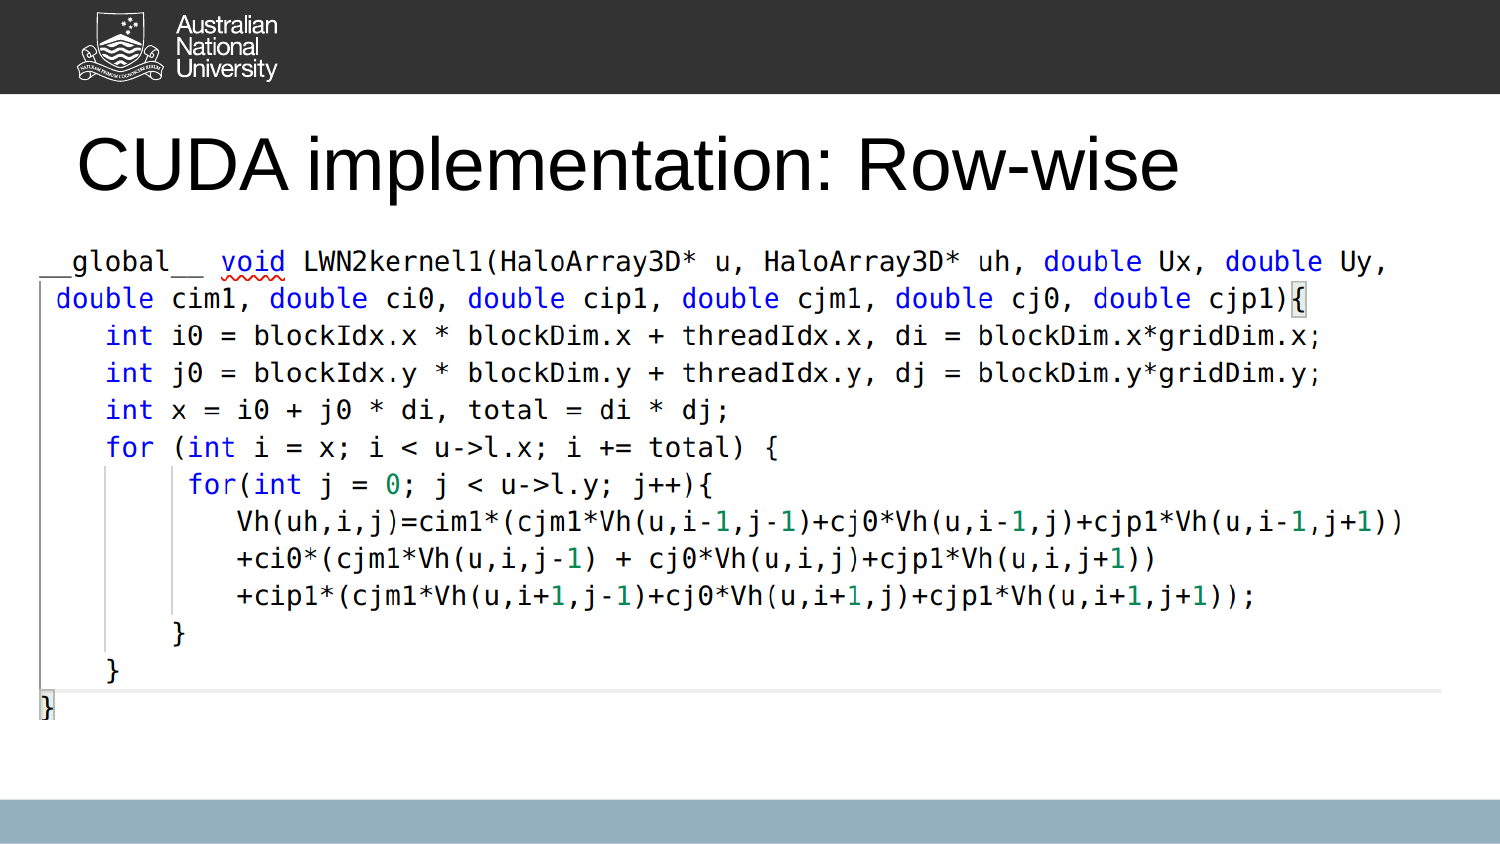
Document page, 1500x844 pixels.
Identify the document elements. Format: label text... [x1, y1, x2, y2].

title CUDA implementation: Row-wise [76, 94, 1427, 235]
picture [17, 239, 1441, 721]
